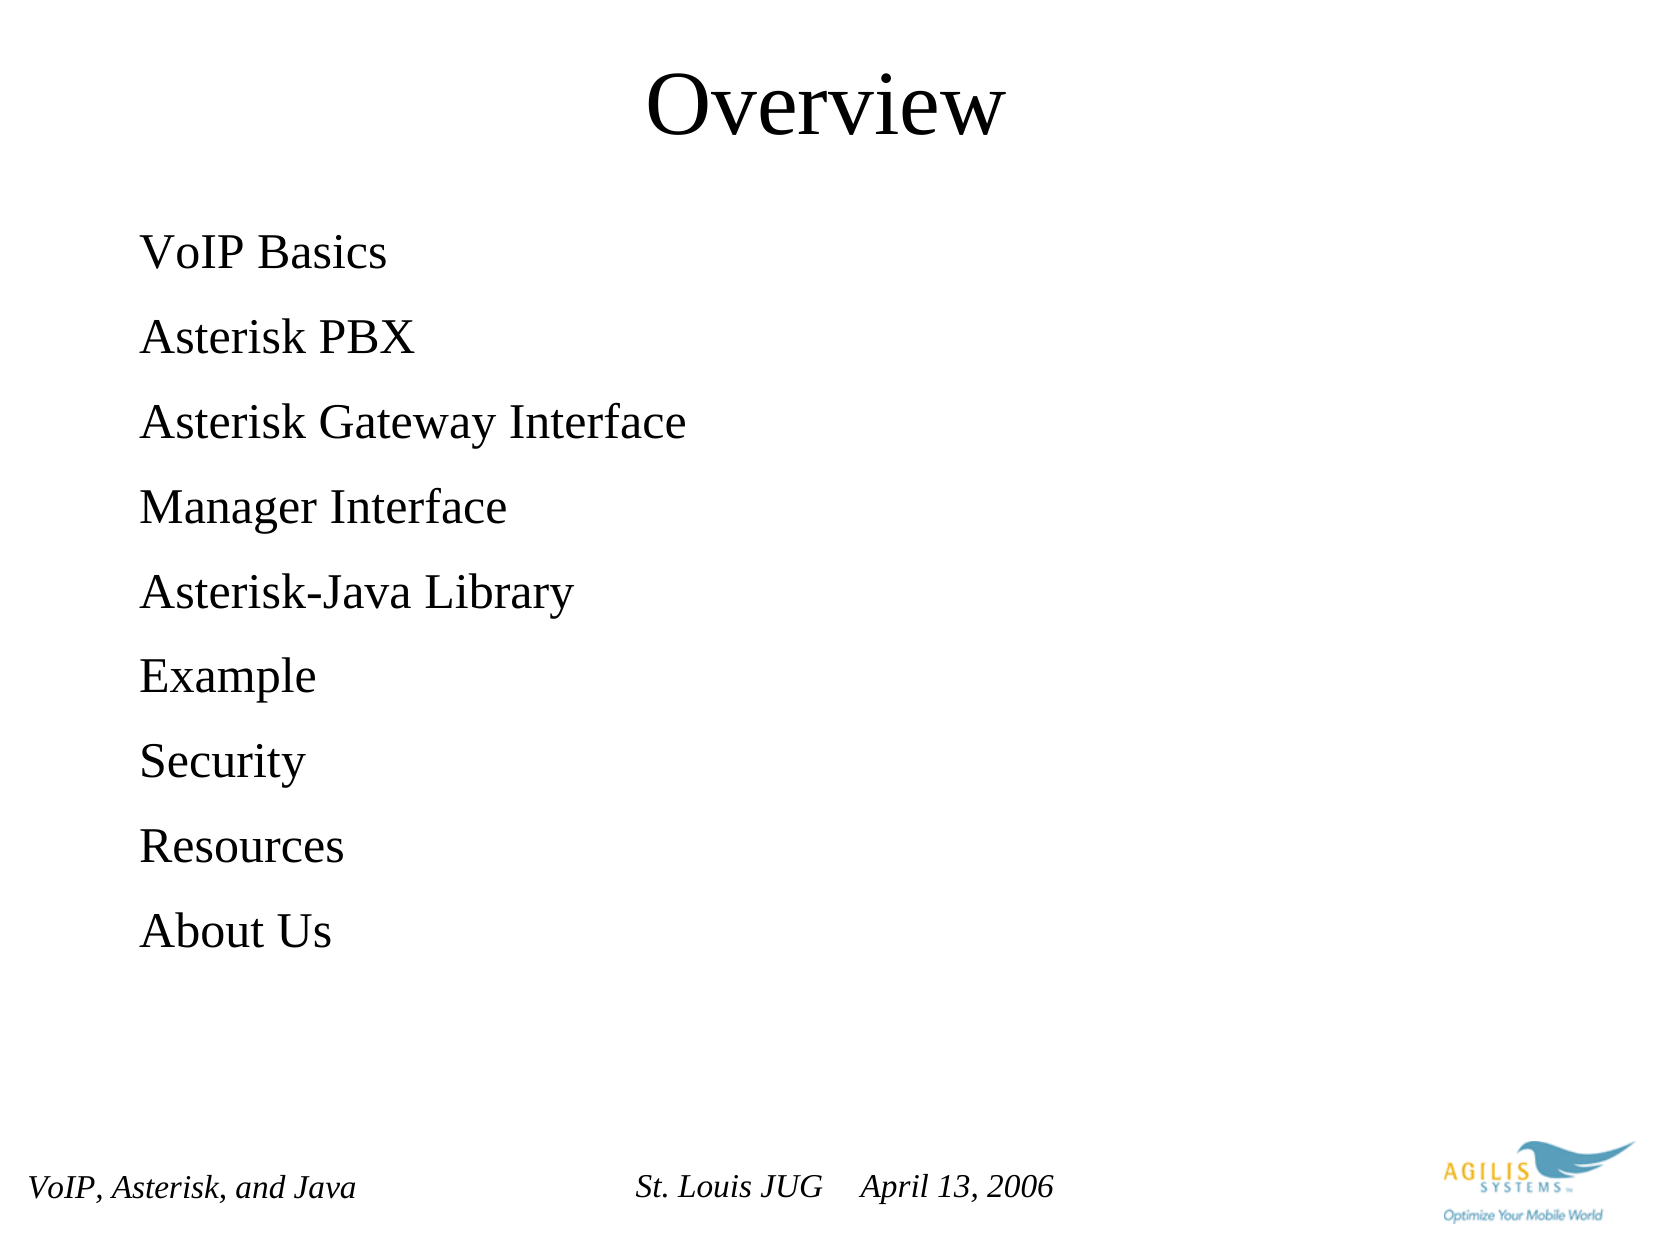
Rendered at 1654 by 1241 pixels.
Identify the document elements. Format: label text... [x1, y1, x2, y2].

picture [1444, 1141, 1636, 1224]
title Overview [120, 0, 1533, 208]
list VoIP Basics Asterisk PBX Asterisk Gateway Interface Manager Interface Asterisk-Java Library Example Security Resources About Us [121, 224, 1534, 1127]
